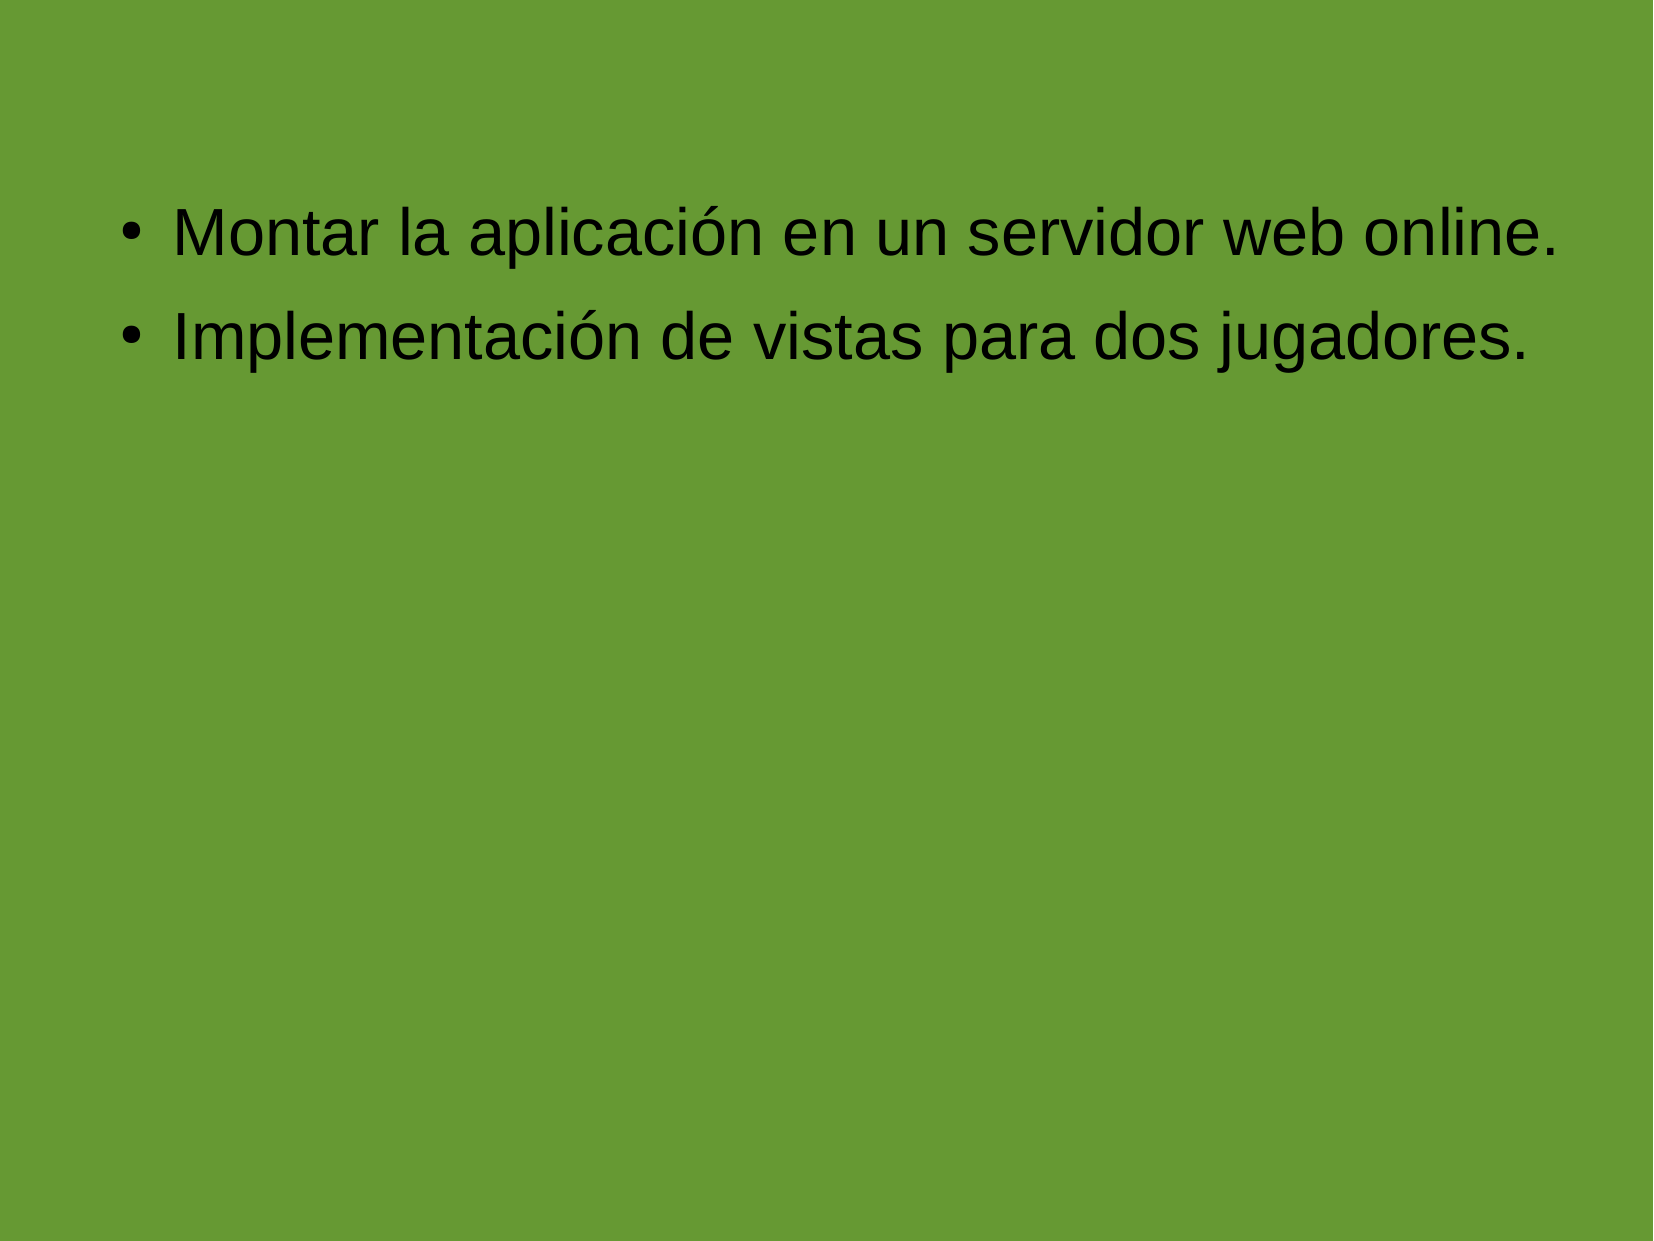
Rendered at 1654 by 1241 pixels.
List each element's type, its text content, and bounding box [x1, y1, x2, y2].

list Montar la aplicación en un servidor web online. Implementación de vistas para dos jugadores. [101, 195, 1590, 915]
